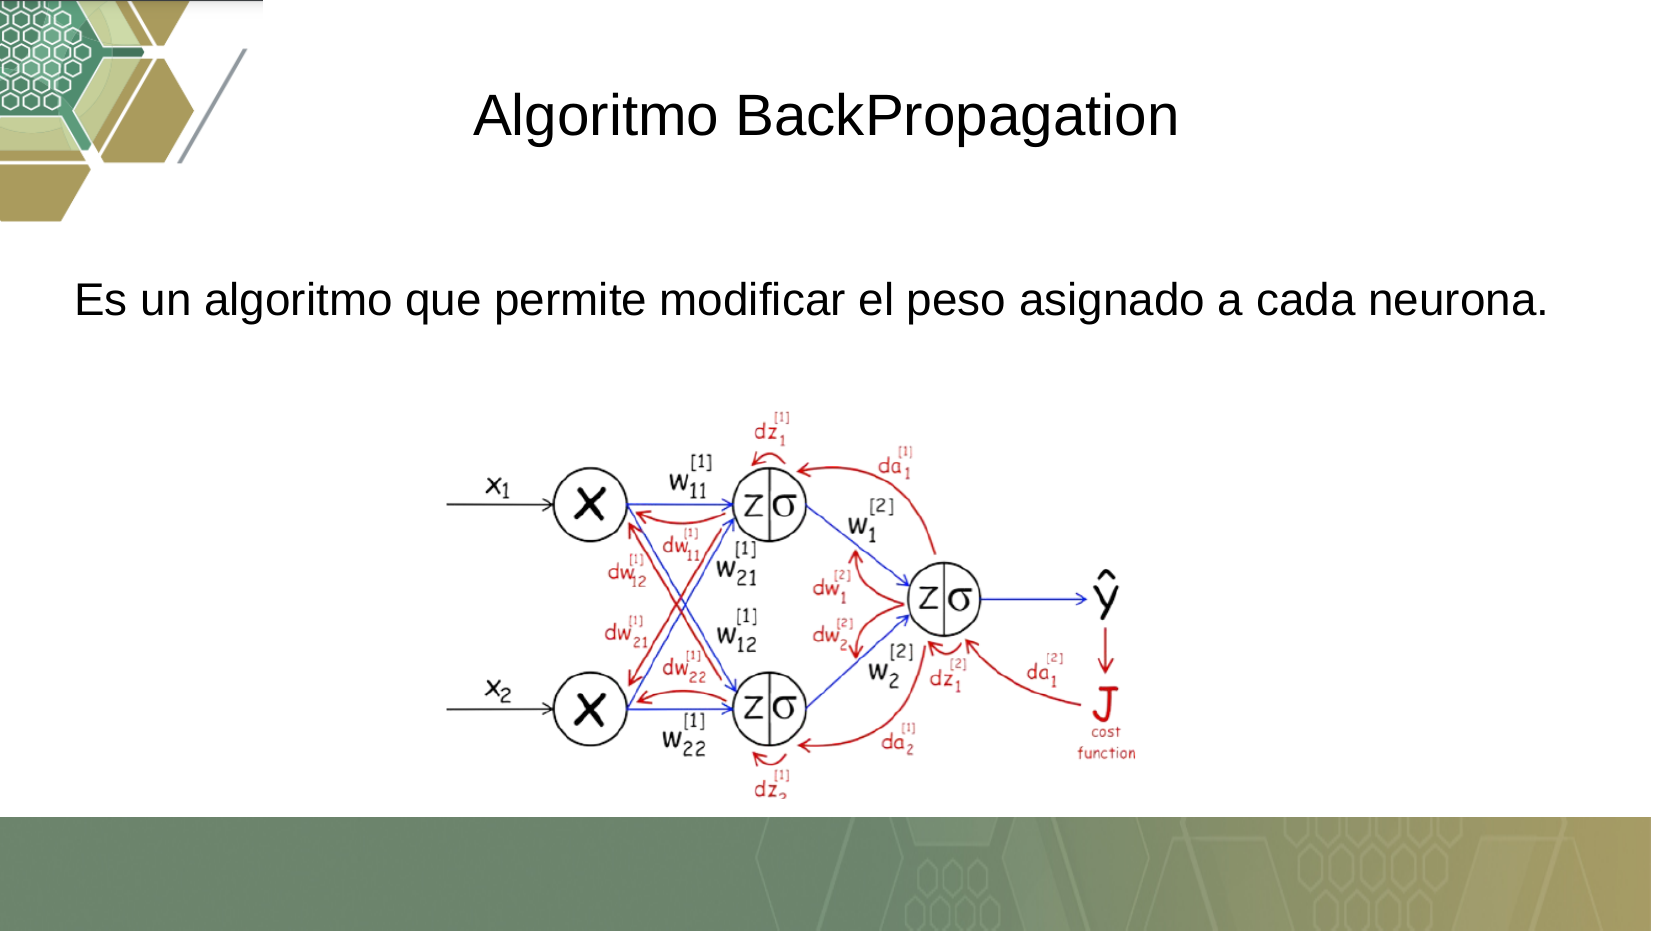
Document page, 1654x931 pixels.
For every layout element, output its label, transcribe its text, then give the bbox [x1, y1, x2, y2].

text_box Es un algoritmo que permite modificar el peso asignado a cada neurona. [74, 225, 1563, 376]
title Algoritmo BackPropagation [82, 37, 1571, 193]
picture [412, 375, 1163, 799]
picture [0, 817, 1651, 931]
picture [0, 0, 263, 244]
